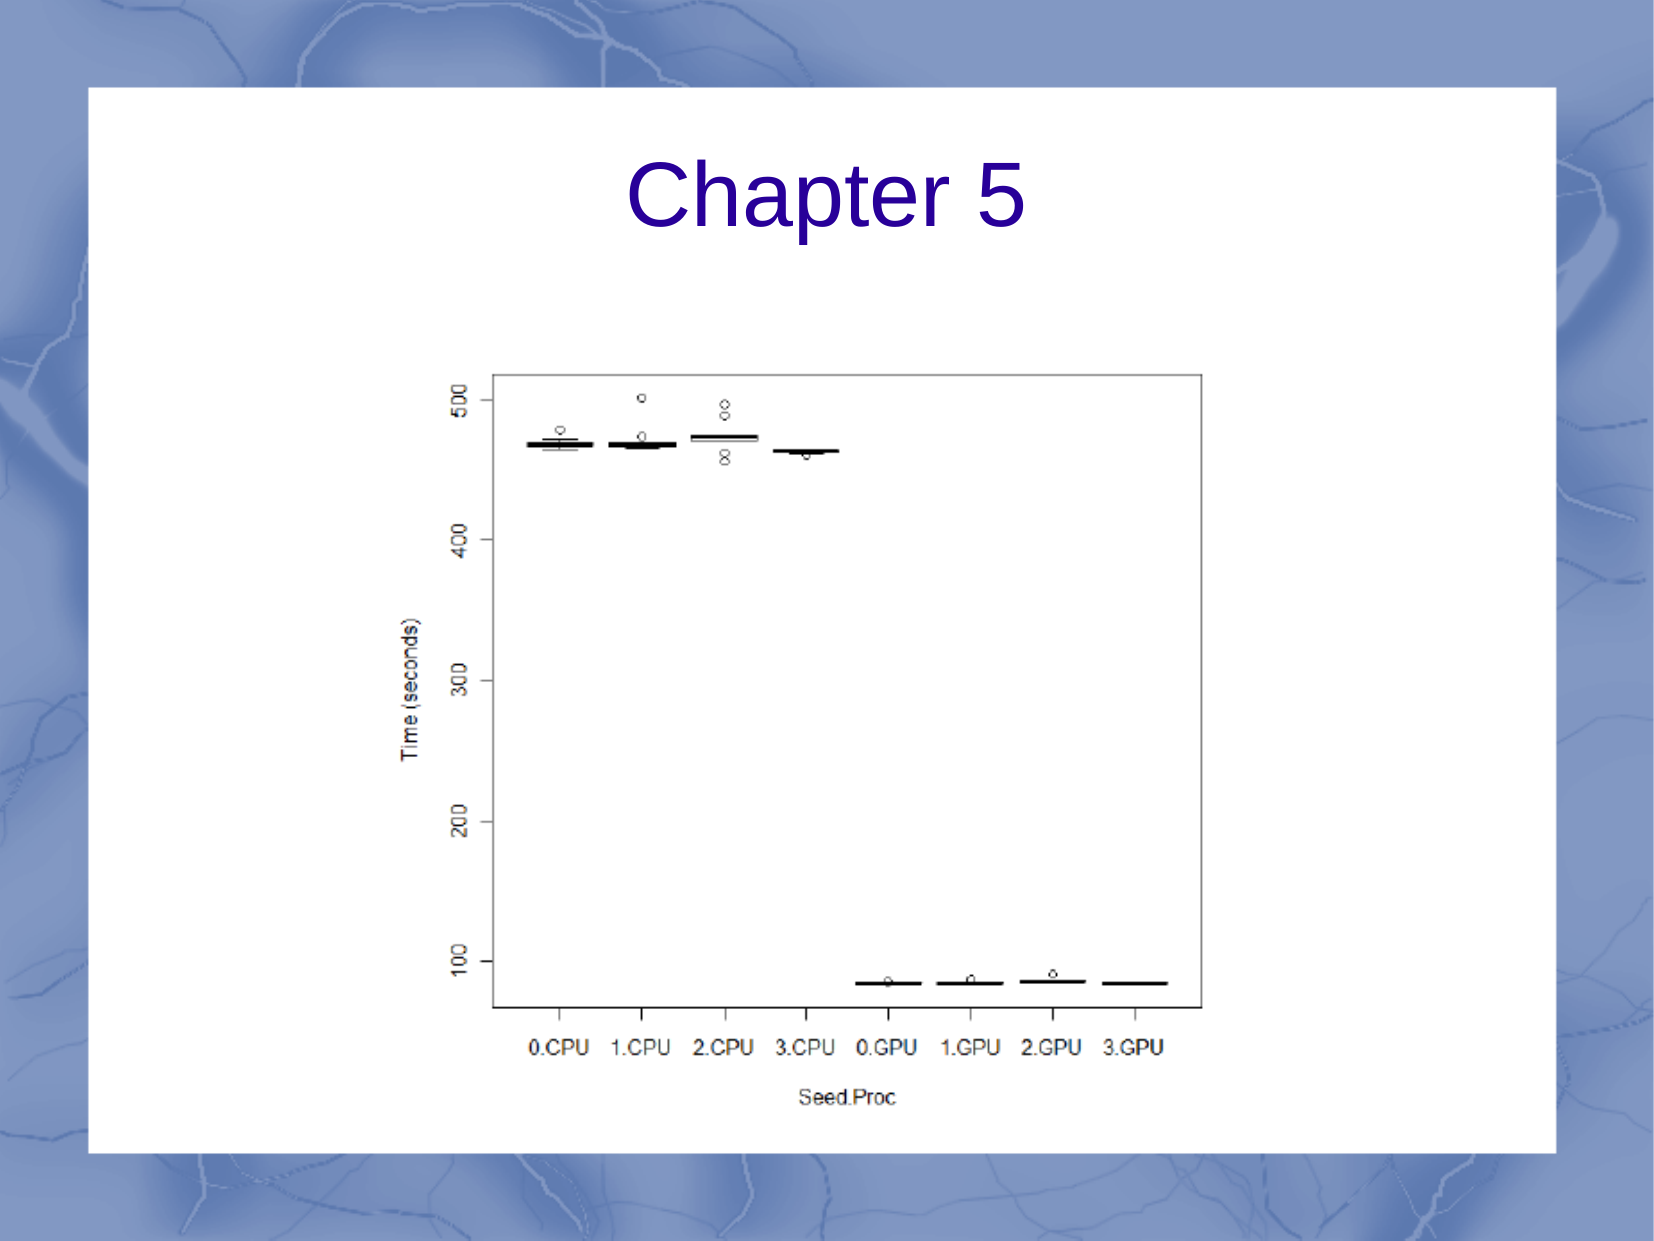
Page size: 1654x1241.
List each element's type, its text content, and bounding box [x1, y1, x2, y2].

title Chapter 5 [118, 98, 1536, 291]
picture [0, 0, 1654, 1241]
